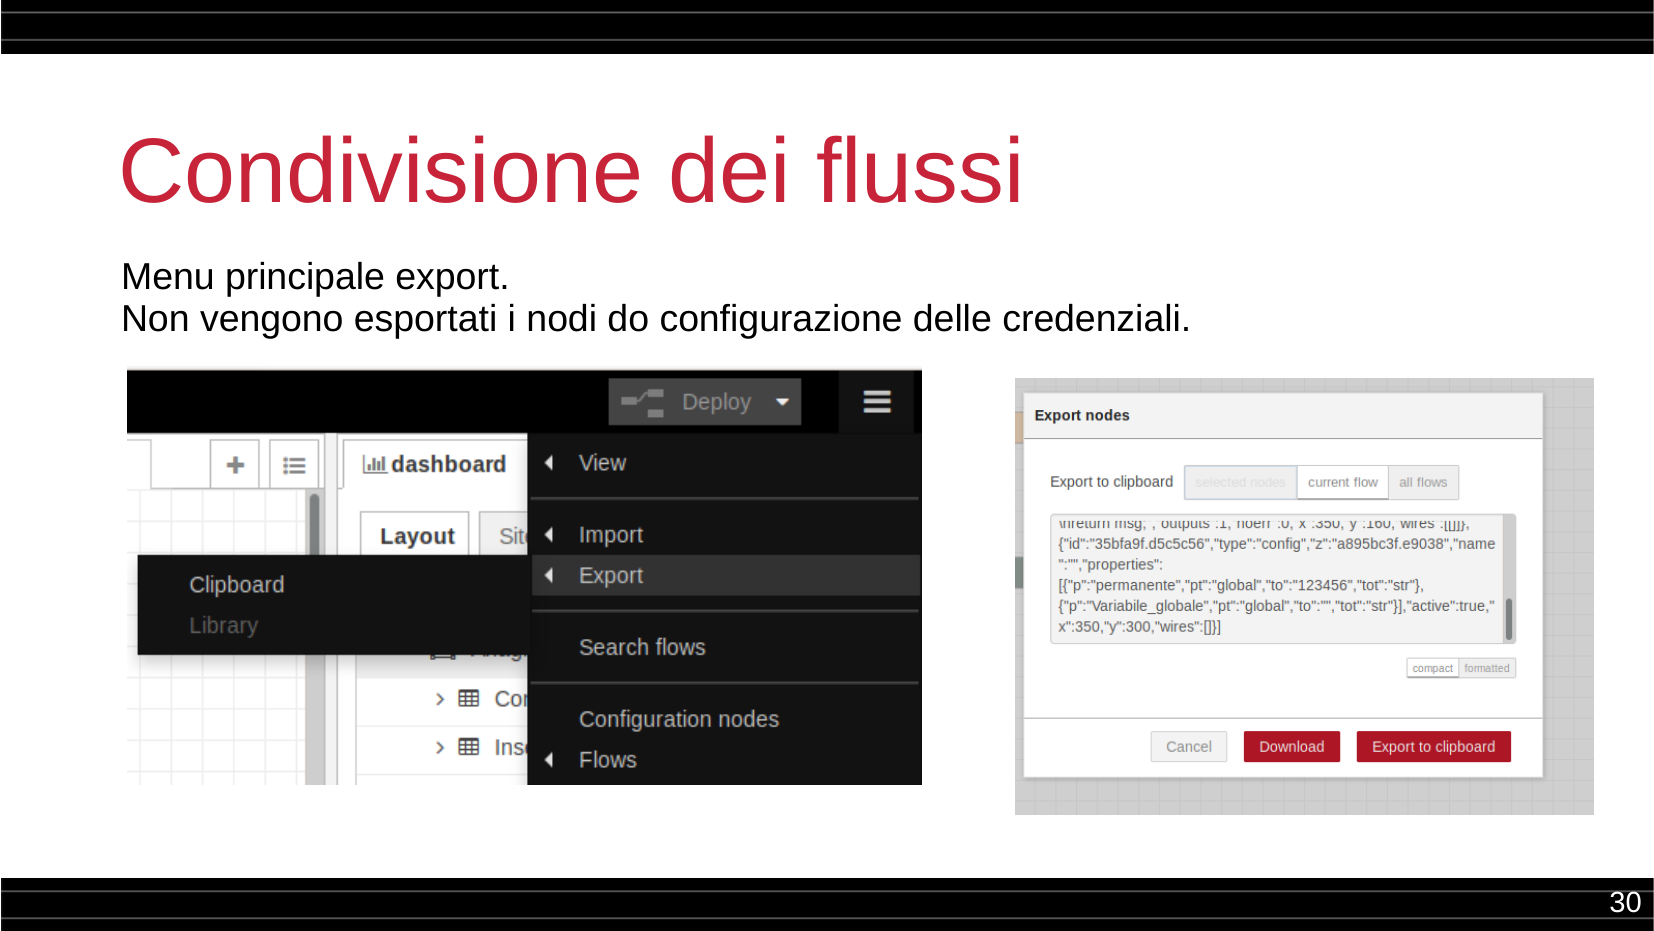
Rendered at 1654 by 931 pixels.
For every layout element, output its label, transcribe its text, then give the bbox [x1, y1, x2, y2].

picture [127, 366, 922, 785]
text_box Menu principale export. Non vengono esportati i nodi do configurazione delle credenziali. [106, 248, 1548, 389]
picture [1, 0, 1654, 54]
title Condivisione dei flussi [118, 92, 1040, 248]
picture [1, 878, 1654, 931]
picture [1015, 378, 1594, 815]
